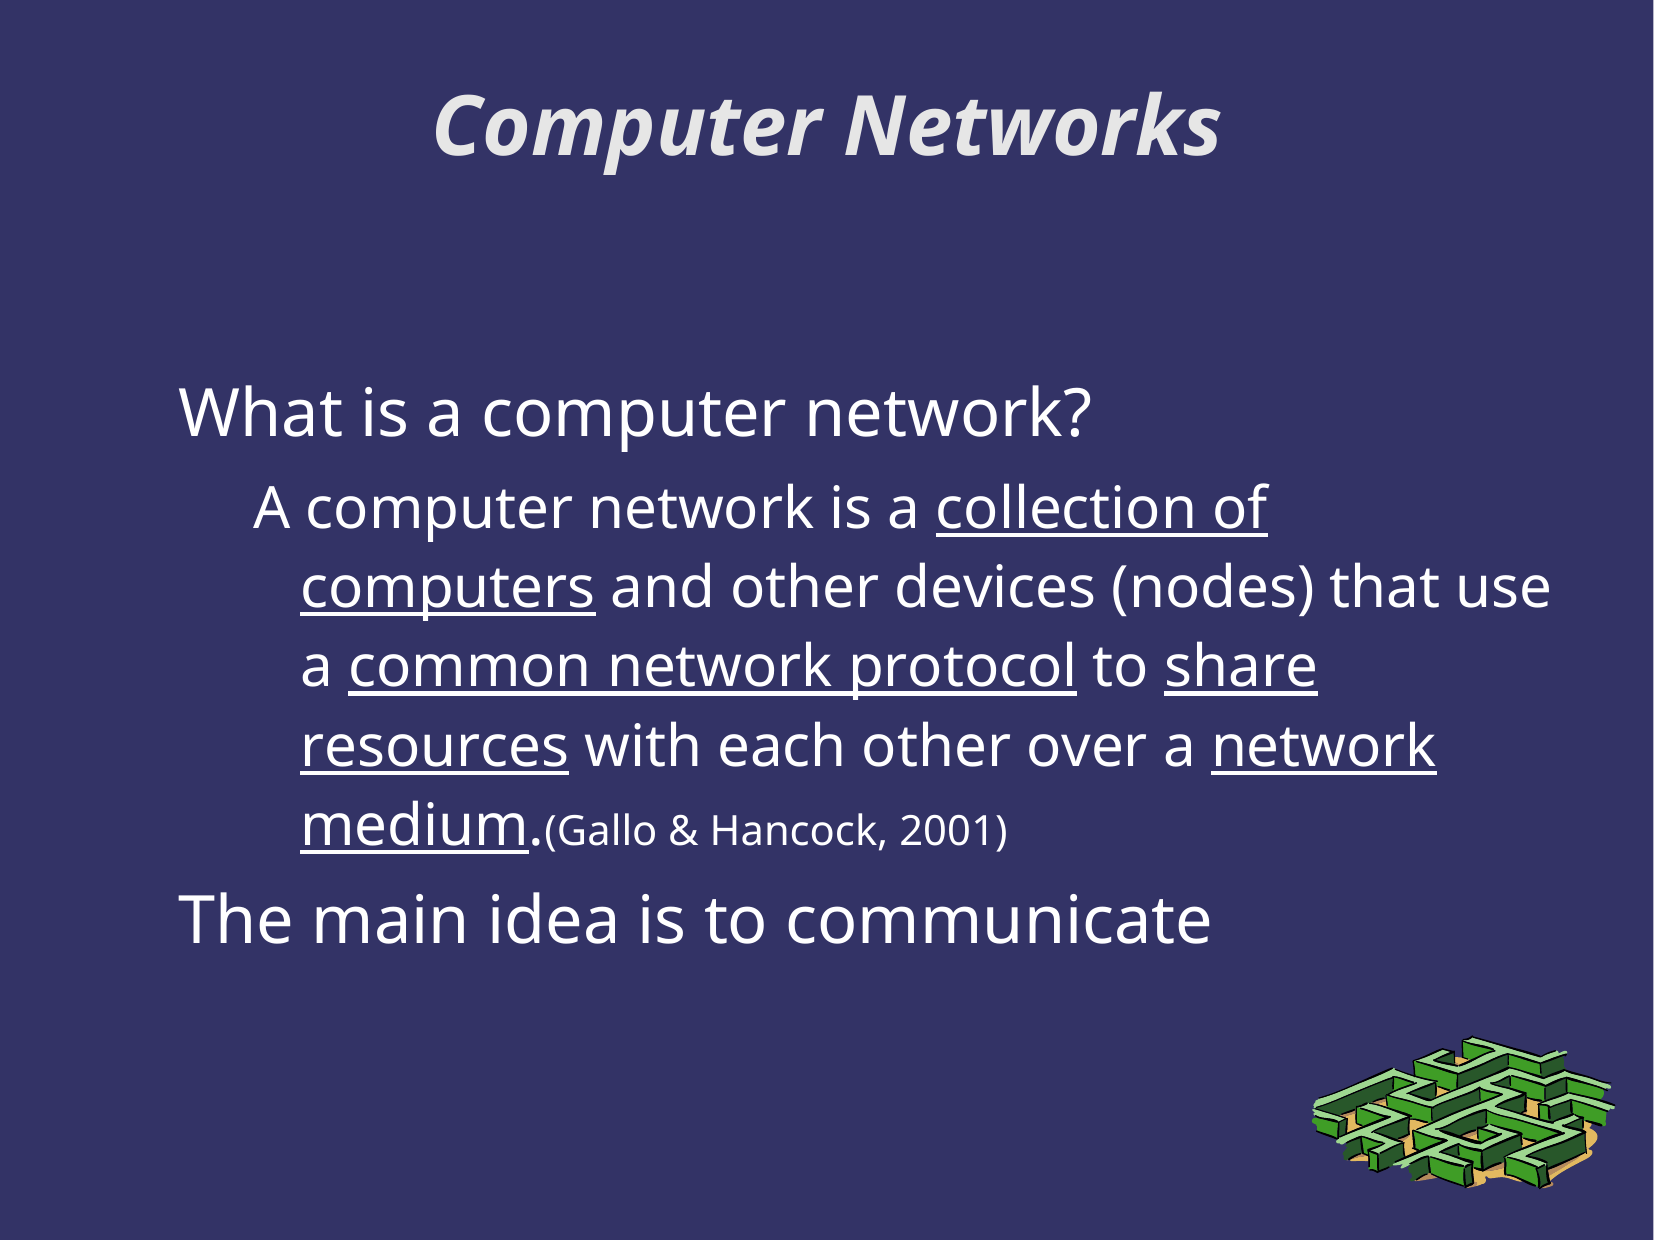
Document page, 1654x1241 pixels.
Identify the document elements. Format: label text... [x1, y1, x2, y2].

list What is a computer network? A computer network is a collection of computers and other devices (nodes) that use a common network protocol to share resources with each other over a network medium.(Gallo & Hancock, 2001) The main idea is to communicate [178, 364, 1570, 1147]
title Computer Networks [121, 19, 1534, 227]
